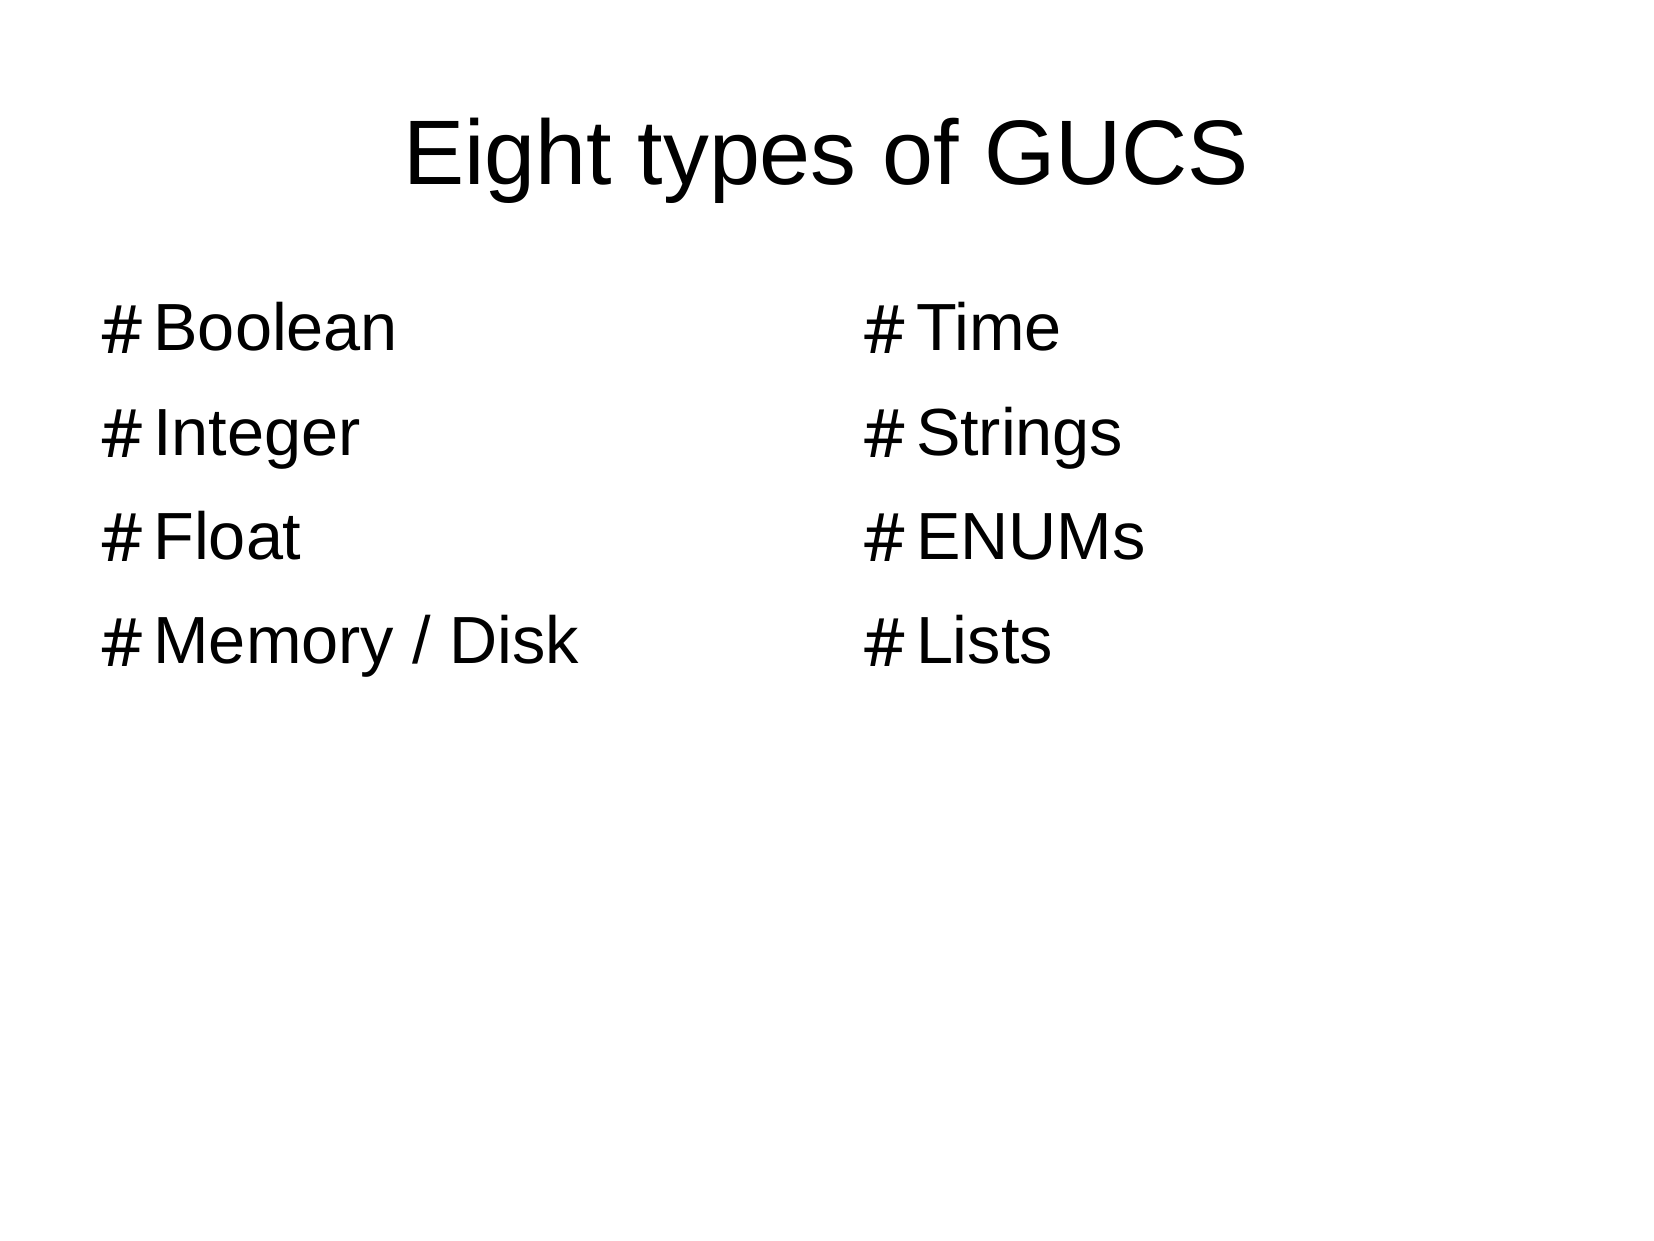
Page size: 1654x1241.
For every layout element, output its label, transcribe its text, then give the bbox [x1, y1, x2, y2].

title Eight types of GUCS [82, 49, 1571, 257]
list Boolean Integer Float Memory / Disk [82, 290, 809, 1109]
list Time Strings ENUMs Lists [845, 290, 1572, 1109]
